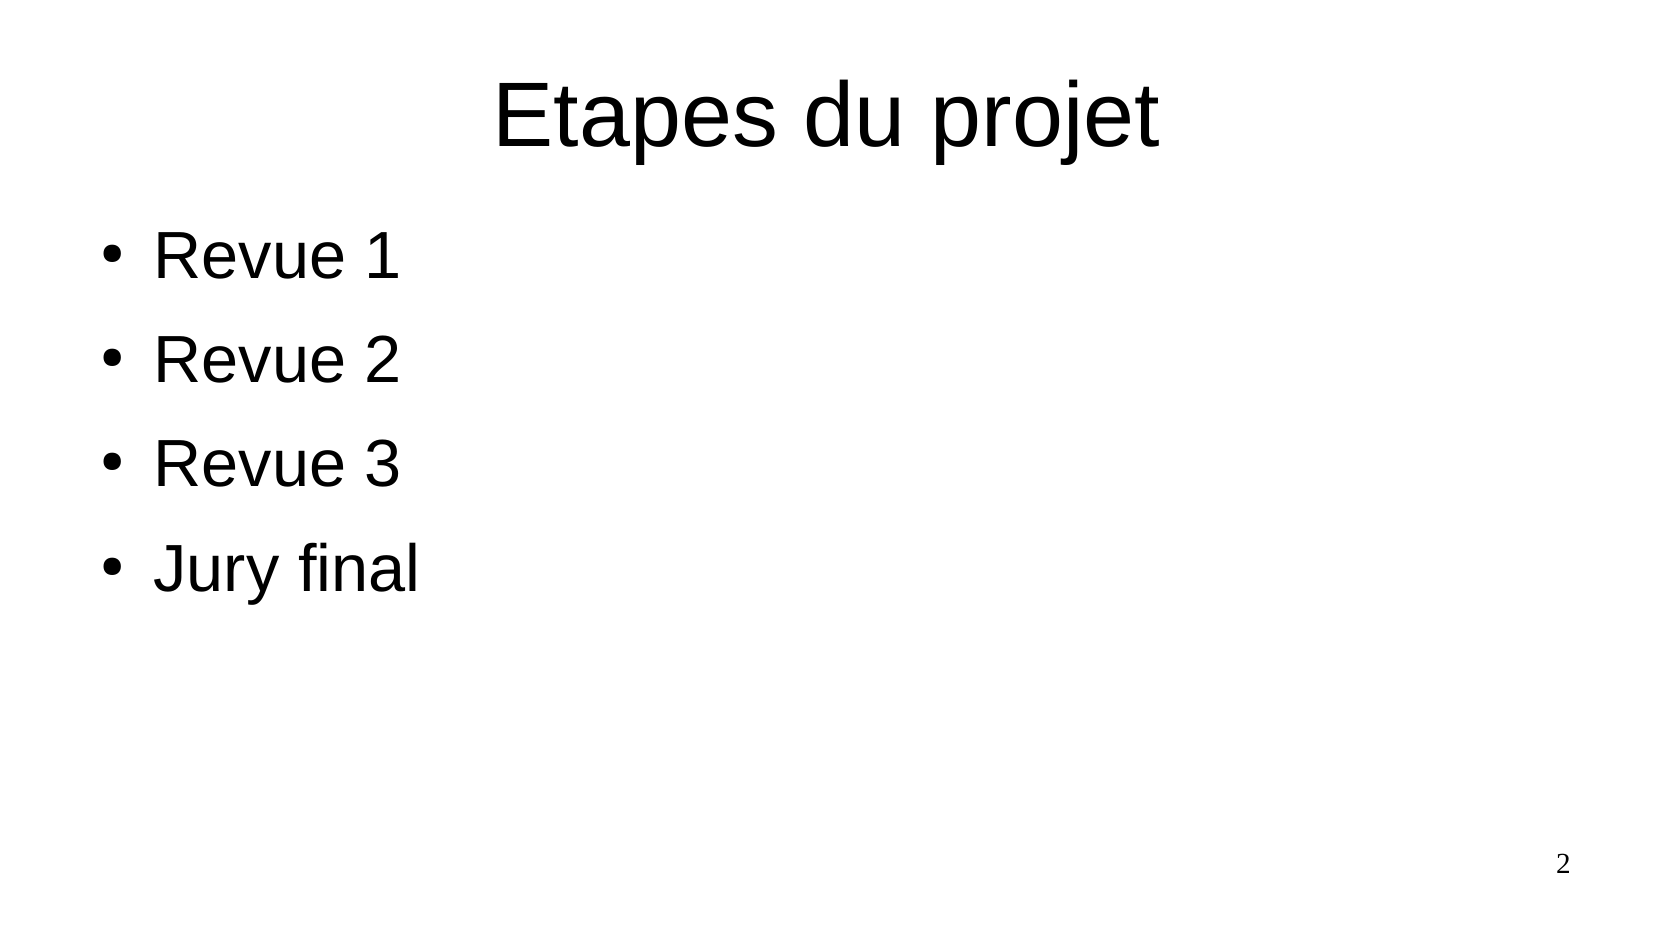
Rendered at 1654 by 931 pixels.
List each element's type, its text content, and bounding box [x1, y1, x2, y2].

title Etapes du projet [82, 37, 1571, 193]
list Revue 1 Revue 2 Revue 3 Jury final [82, 217, 1571, 758]
